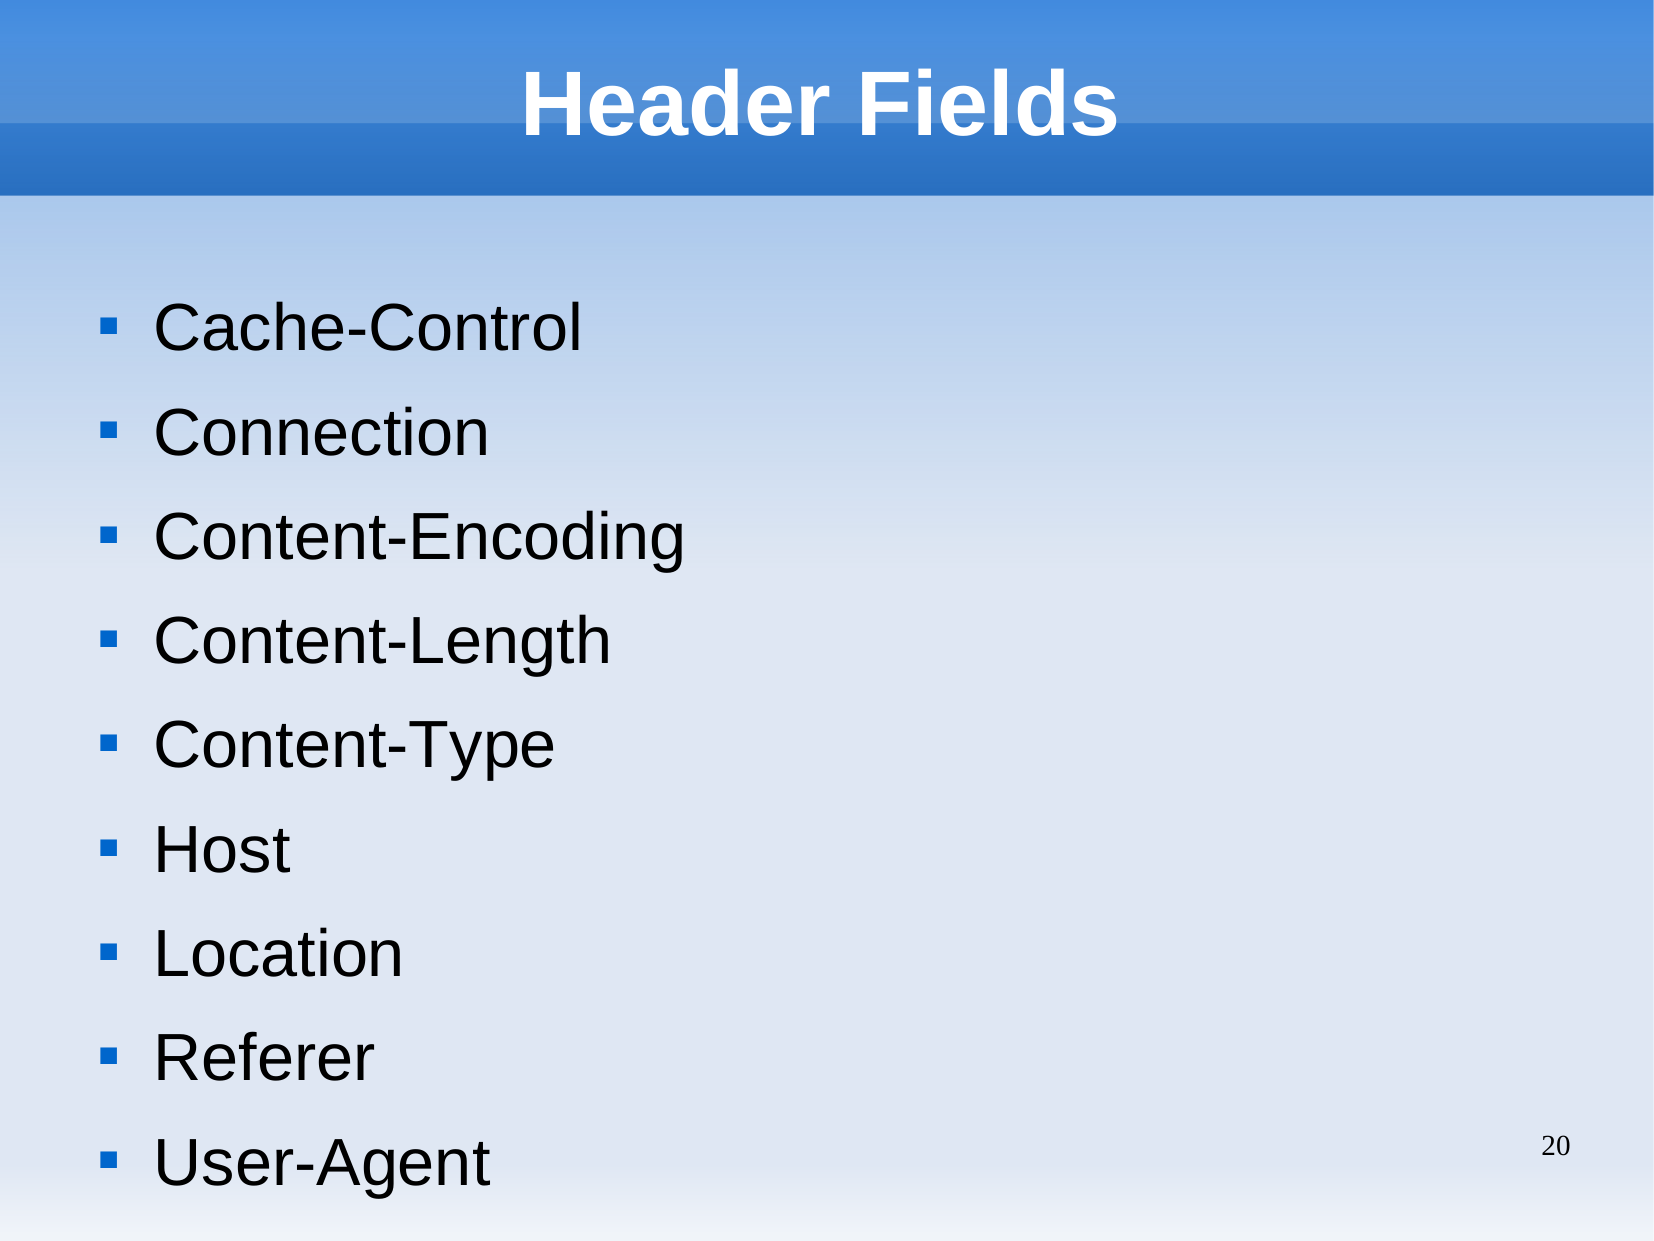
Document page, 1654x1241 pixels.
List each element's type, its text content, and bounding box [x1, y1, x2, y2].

title Header Fields [76, 0, 1565, 208]
list Cache-Control Connection Content-Encoding Content-Length Content-Type Host Location Referer User-Agent [82, 290, 1571, 1200]
picture [0, 0, 1654, 1241]
